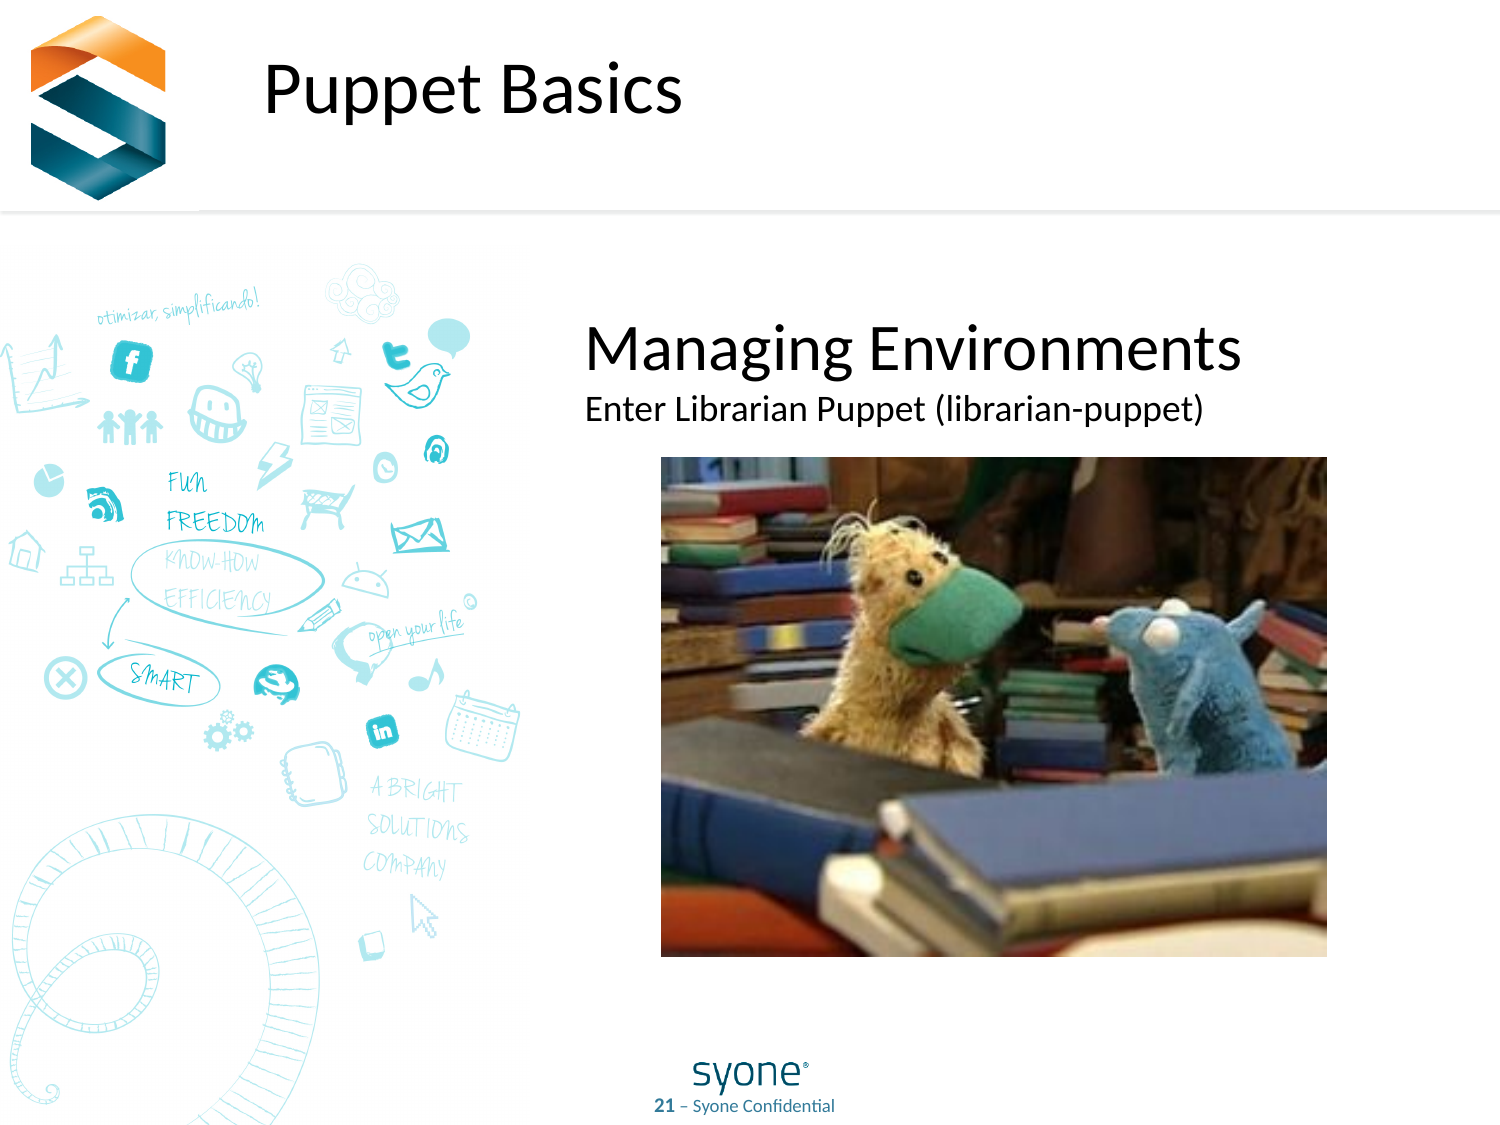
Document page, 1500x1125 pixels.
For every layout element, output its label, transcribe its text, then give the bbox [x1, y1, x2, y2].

title Managing Environments Enter Librarian Puppet (librarian-puppet) [569, 307, 1440, 425]
picture [661, 457, 1327, 957]
picture [687, 1056, 813, 1098]
title Puppet Basics [248, 37, 1355, 129]
picture [0, 245, 530, 1125]
picture [0, 0, 1500, 219]
